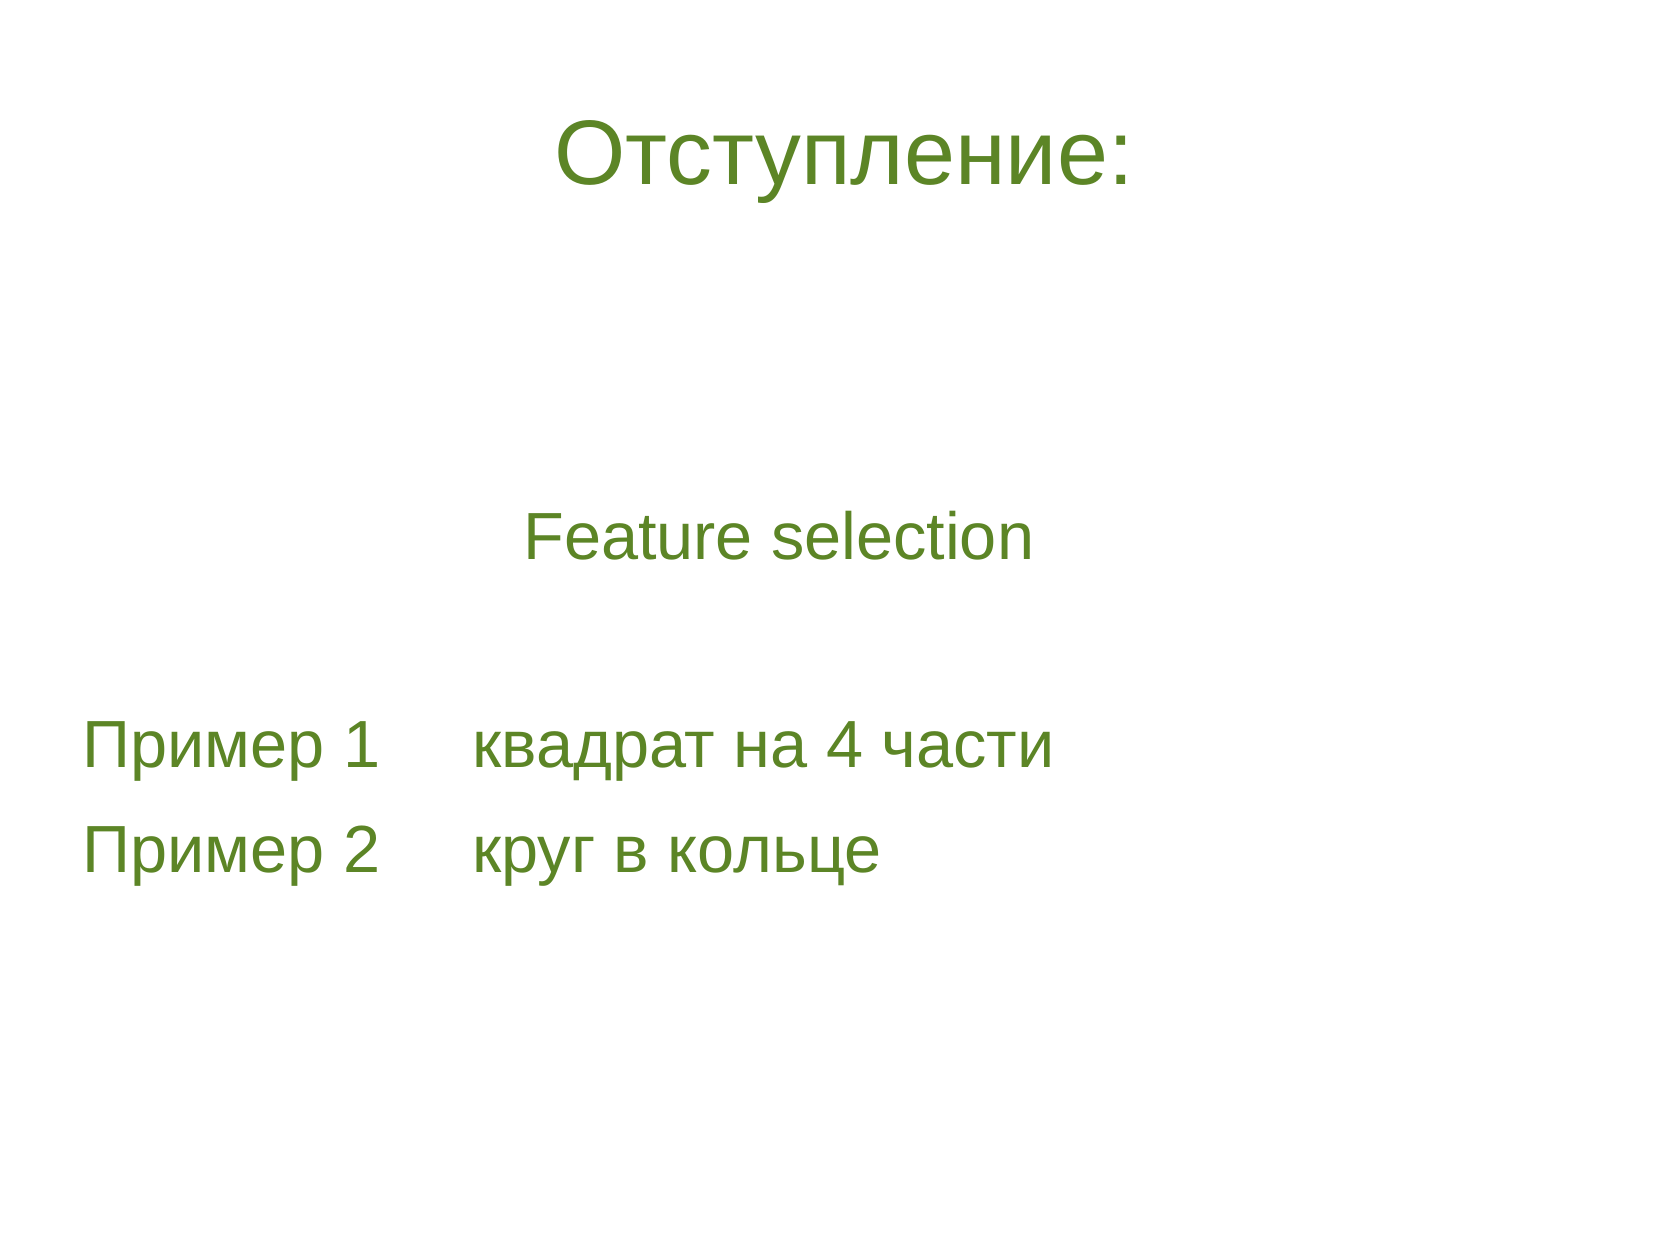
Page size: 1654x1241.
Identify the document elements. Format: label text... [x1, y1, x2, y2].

title Отступление: [82, 49, 1571, 257]
list Feature selection Пример 1 квадрат на 4 части Пример 2 круг в кольце [82, 290, 1571, 1010]
